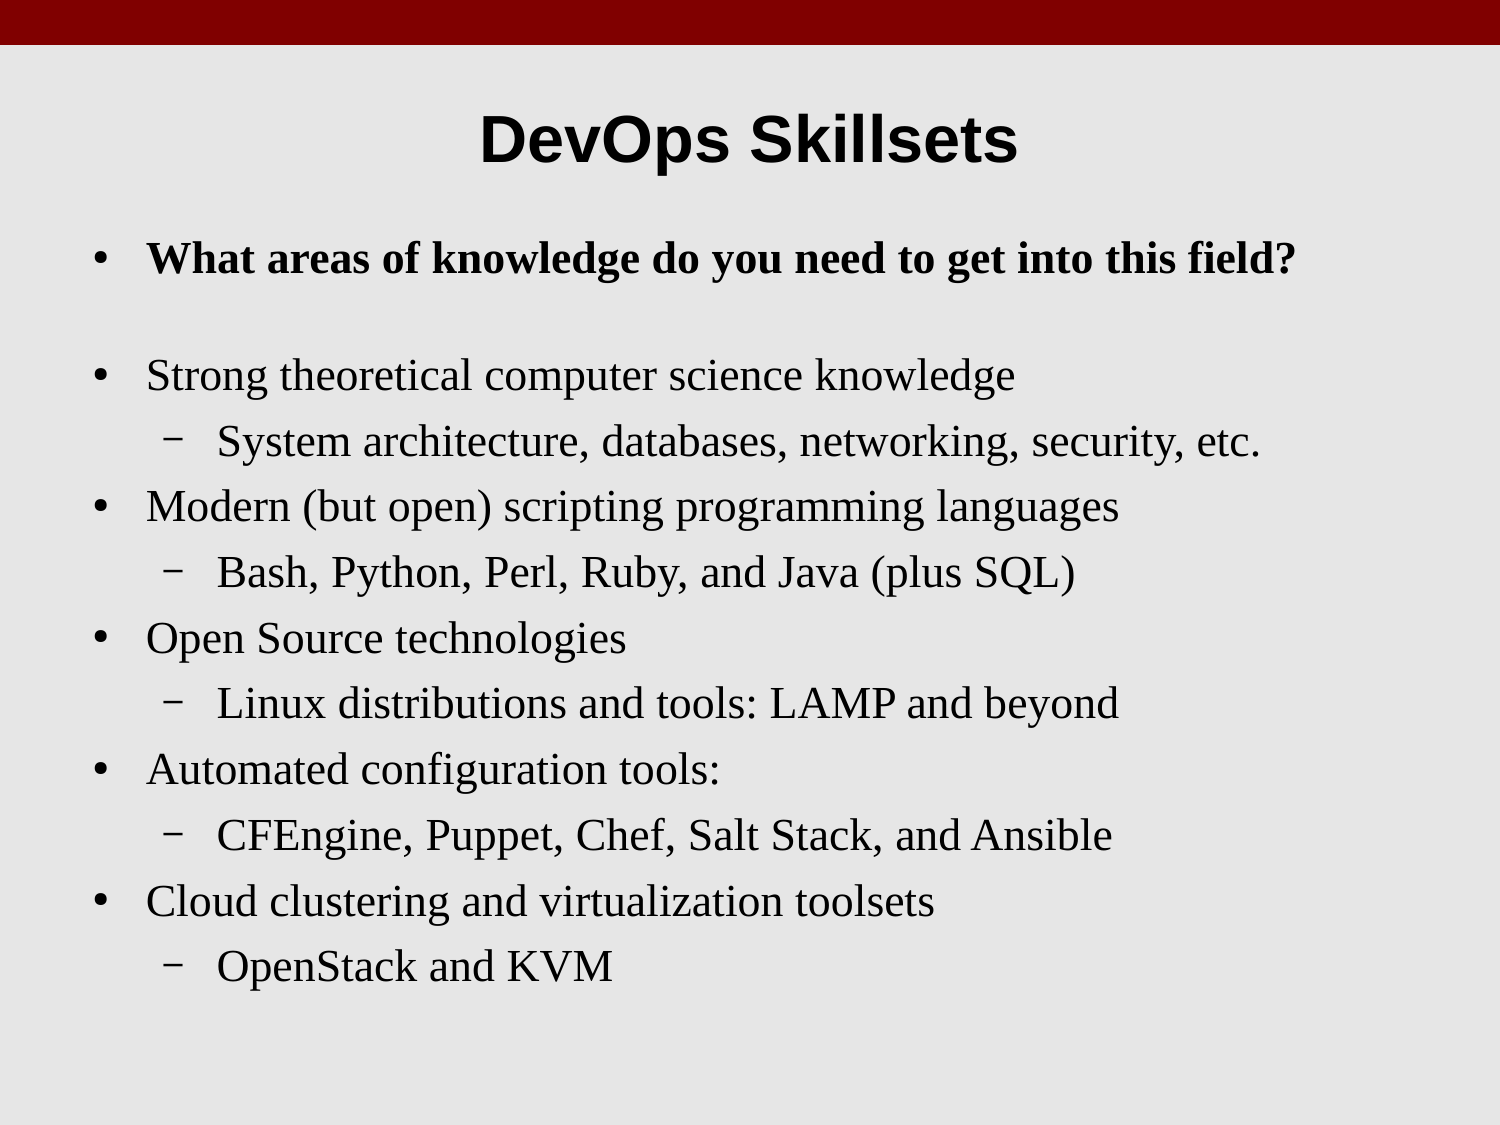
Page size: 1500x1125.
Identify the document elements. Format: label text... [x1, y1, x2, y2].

title DevOps Skillsets [75, 45, 1425, 233]
list What areas of knowledge do you need to get into this field? Strong theoretical computer science knowledge System architecture, databases, networking, security, etc. Modern (but open) scripting programming languages Bash, Python, Perl, Ruby, and Java (plus SQL) Open Source technologies Linux distributions and tools: LAMP and beyond Automated configuration tools: CFEngine, Puppet, Chef, Salt Stack, and Ansible Cloud clustering and virtualization toolsets OpenStack and KVM [75, 233, 1425, 1096]
